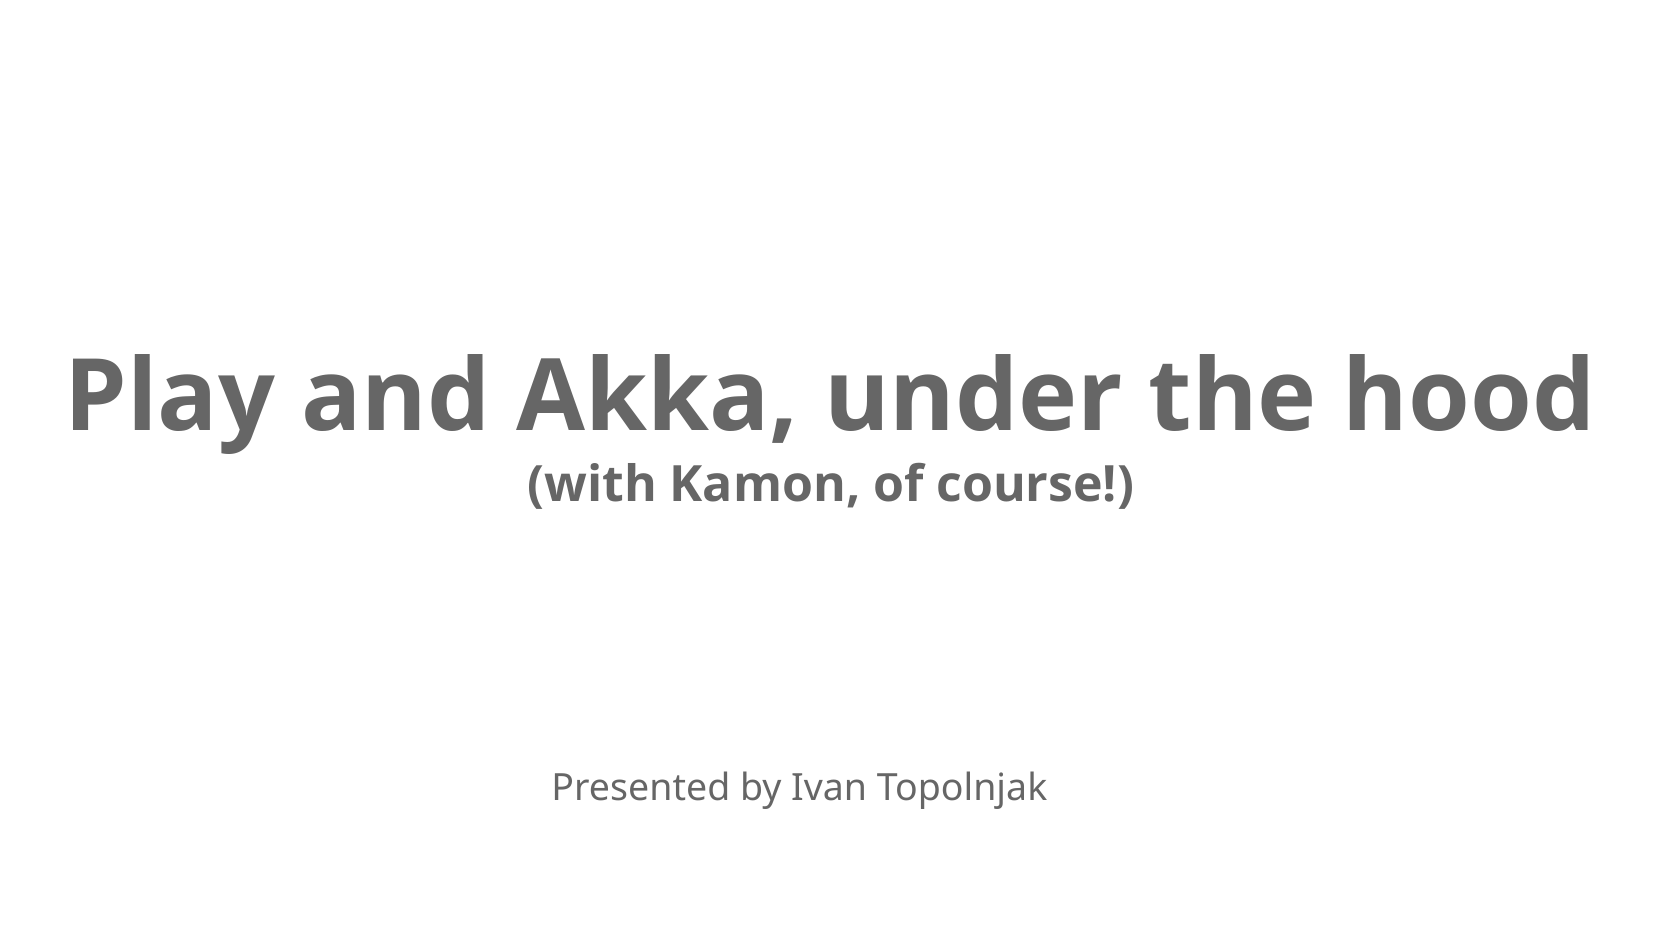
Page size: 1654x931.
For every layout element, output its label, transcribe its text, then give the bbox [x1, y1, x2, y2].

title Play and Akka, under the hood [56, 291, 1606, 381]
text_box Presented by Ivan Topolnjak [345, 753, 1255, 871]
title (with Kamon, of course!) [56, 381, 1606, 582]
